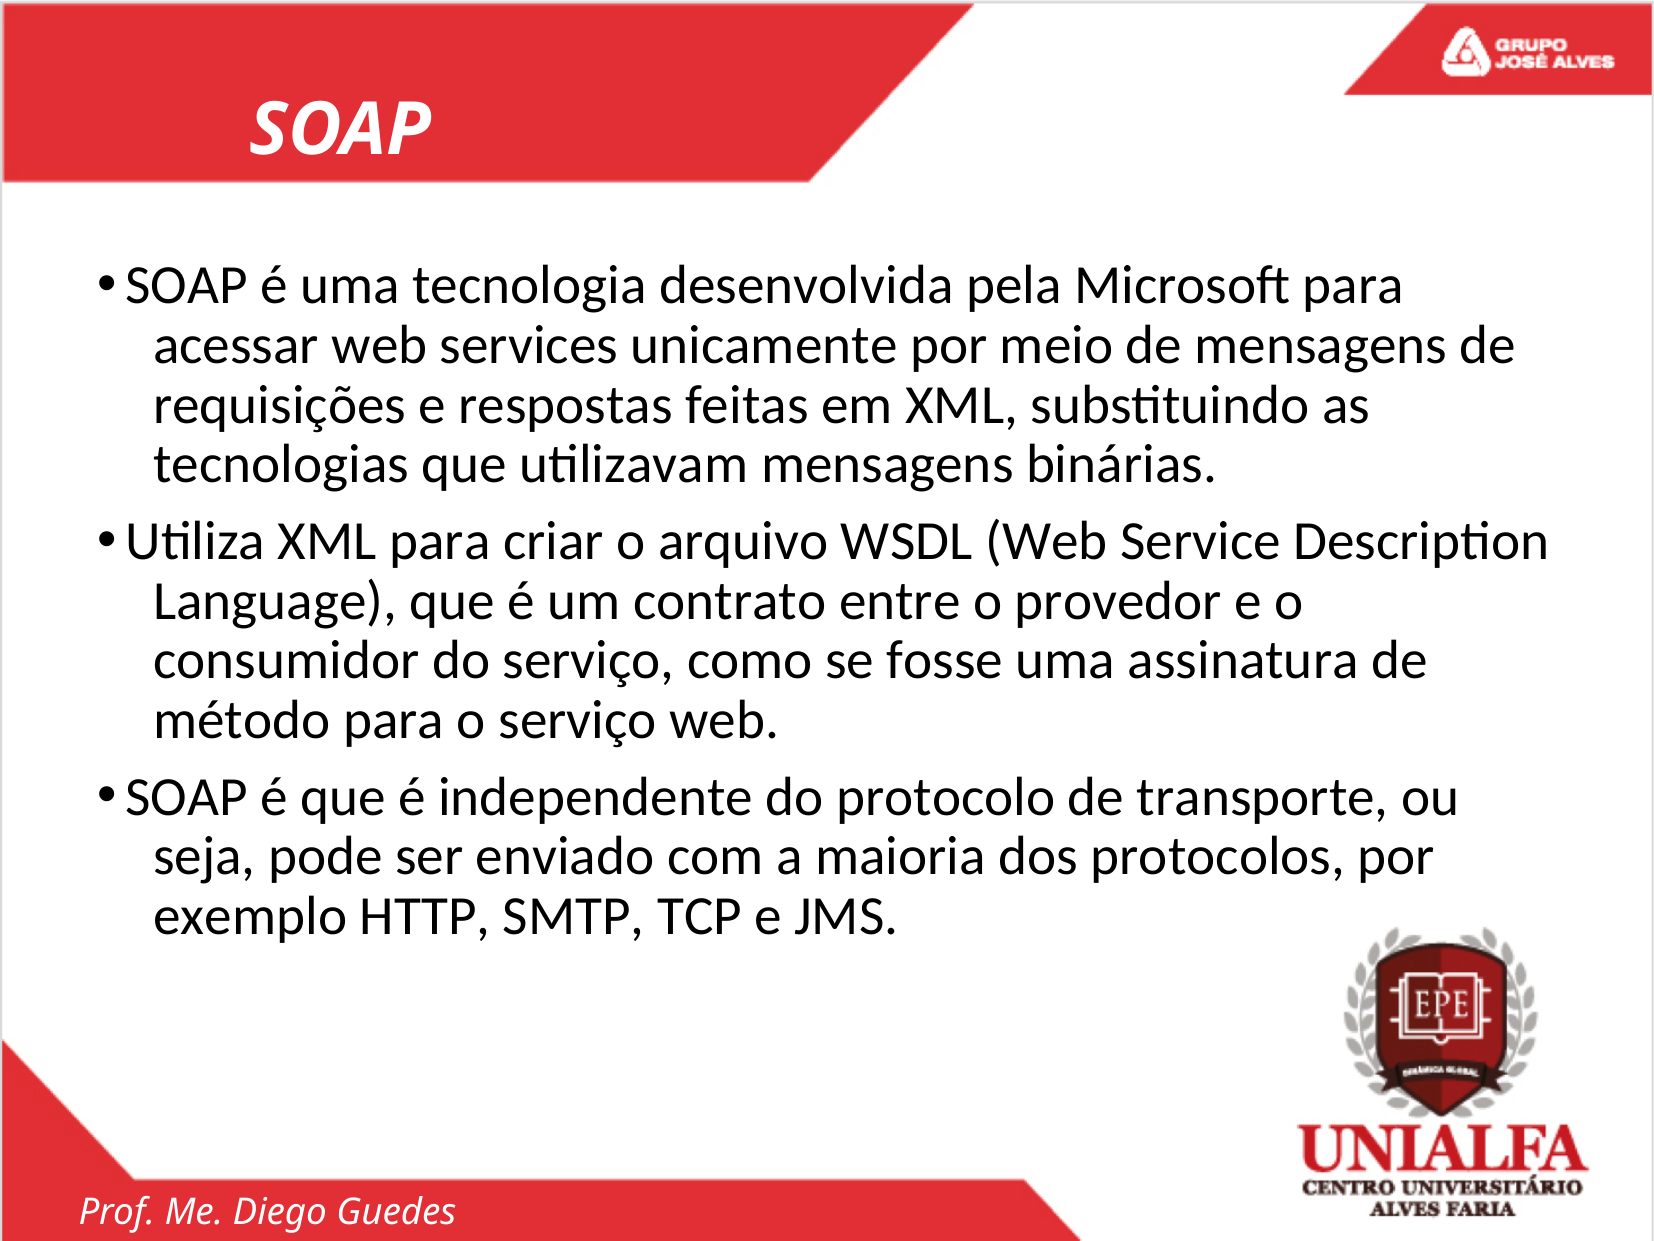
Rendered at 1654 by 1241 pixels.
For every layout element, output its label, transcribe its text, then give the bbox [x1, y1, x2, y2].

text_box SOAP [232, 72, 1363, 179]
text_box SOAP é uma tecnologia desenvolvida pela Microsoft para acessar web services unicamente por meio de mensagens de requisições e respostas feitas em XML, substituindo as tecnologias que utilizavam mensagens binárias. Utiliza XML para criar o arquivo WSDL (Web Service Description Language), que é um contrato entre o provedor e o consumidor do serviço, como se fosse uma assinatura de método para o serviço web. SOAP é que é independente do protocolo de transporte, ou seja, pode ser enviado com a maioria dos protocolos, por exemplo HTTP, SMTP, TCP e JMS. [82, 248, 1571, 1029]
text_box Prof. Me. Diego Guedes [62, 1179, 784, 1241]
picture [0, 0, 1654, 1241]
